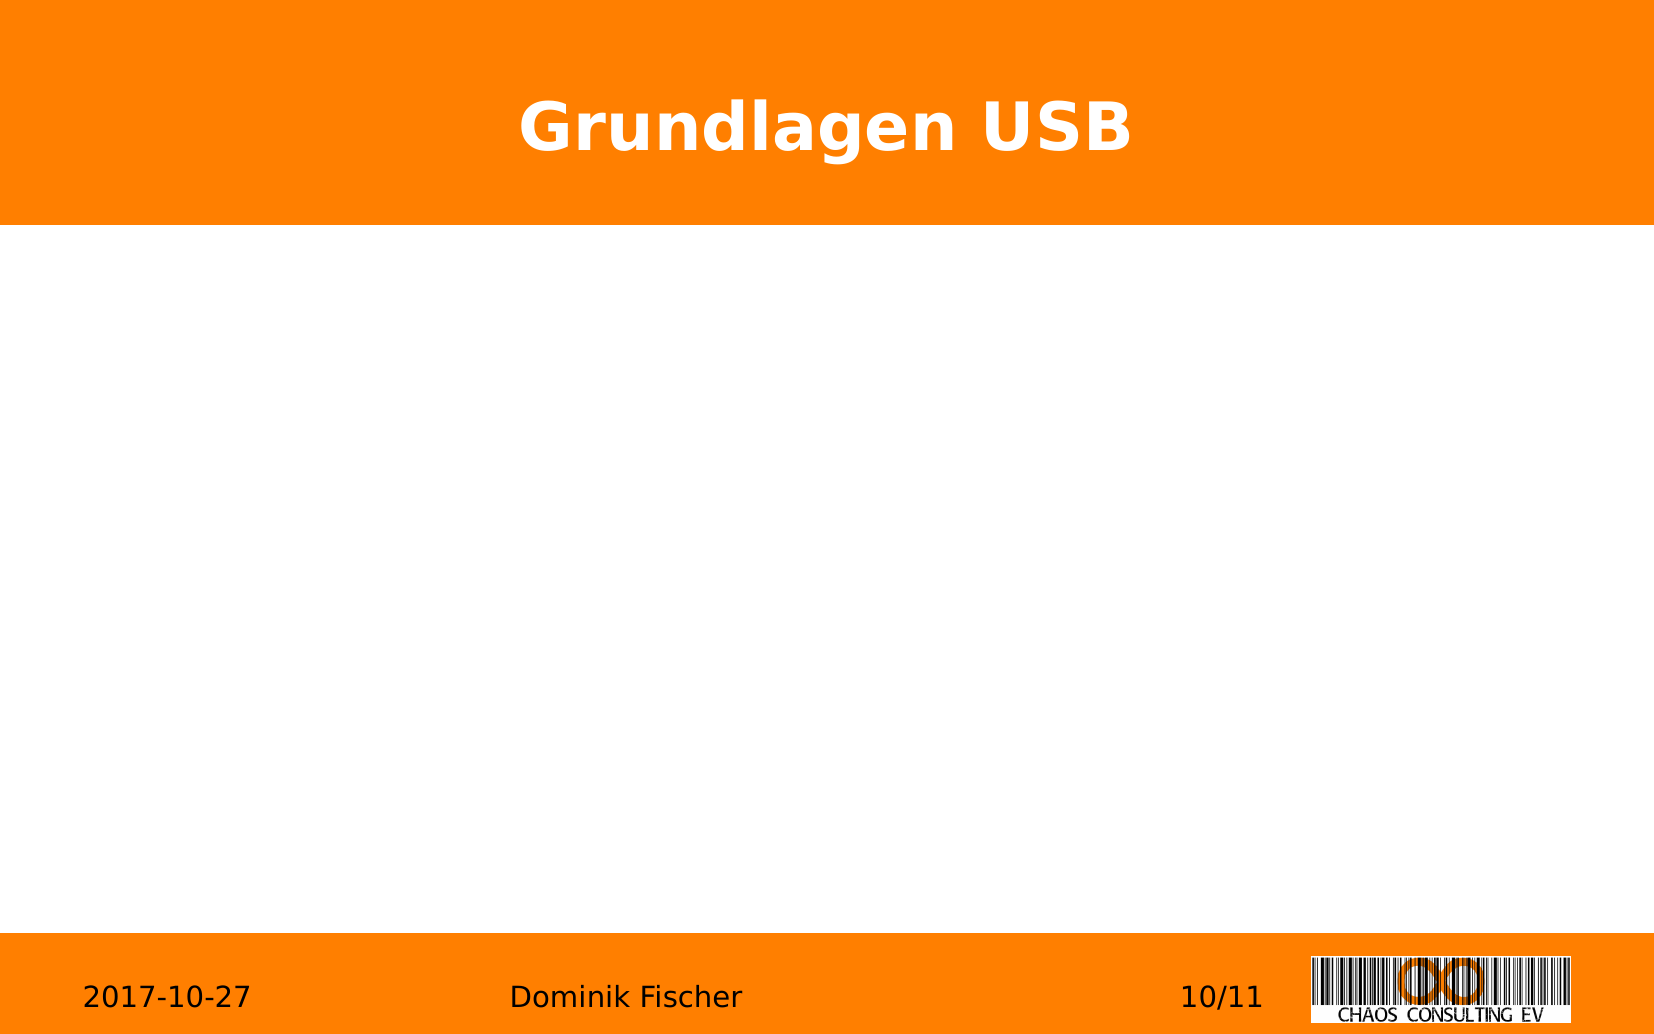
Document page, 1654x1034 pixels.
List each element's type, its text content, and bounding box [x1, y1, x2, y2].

title Grundlagen USB [82, 41, 1571, 214]
picture [1311, 956, 1571, 1023]
